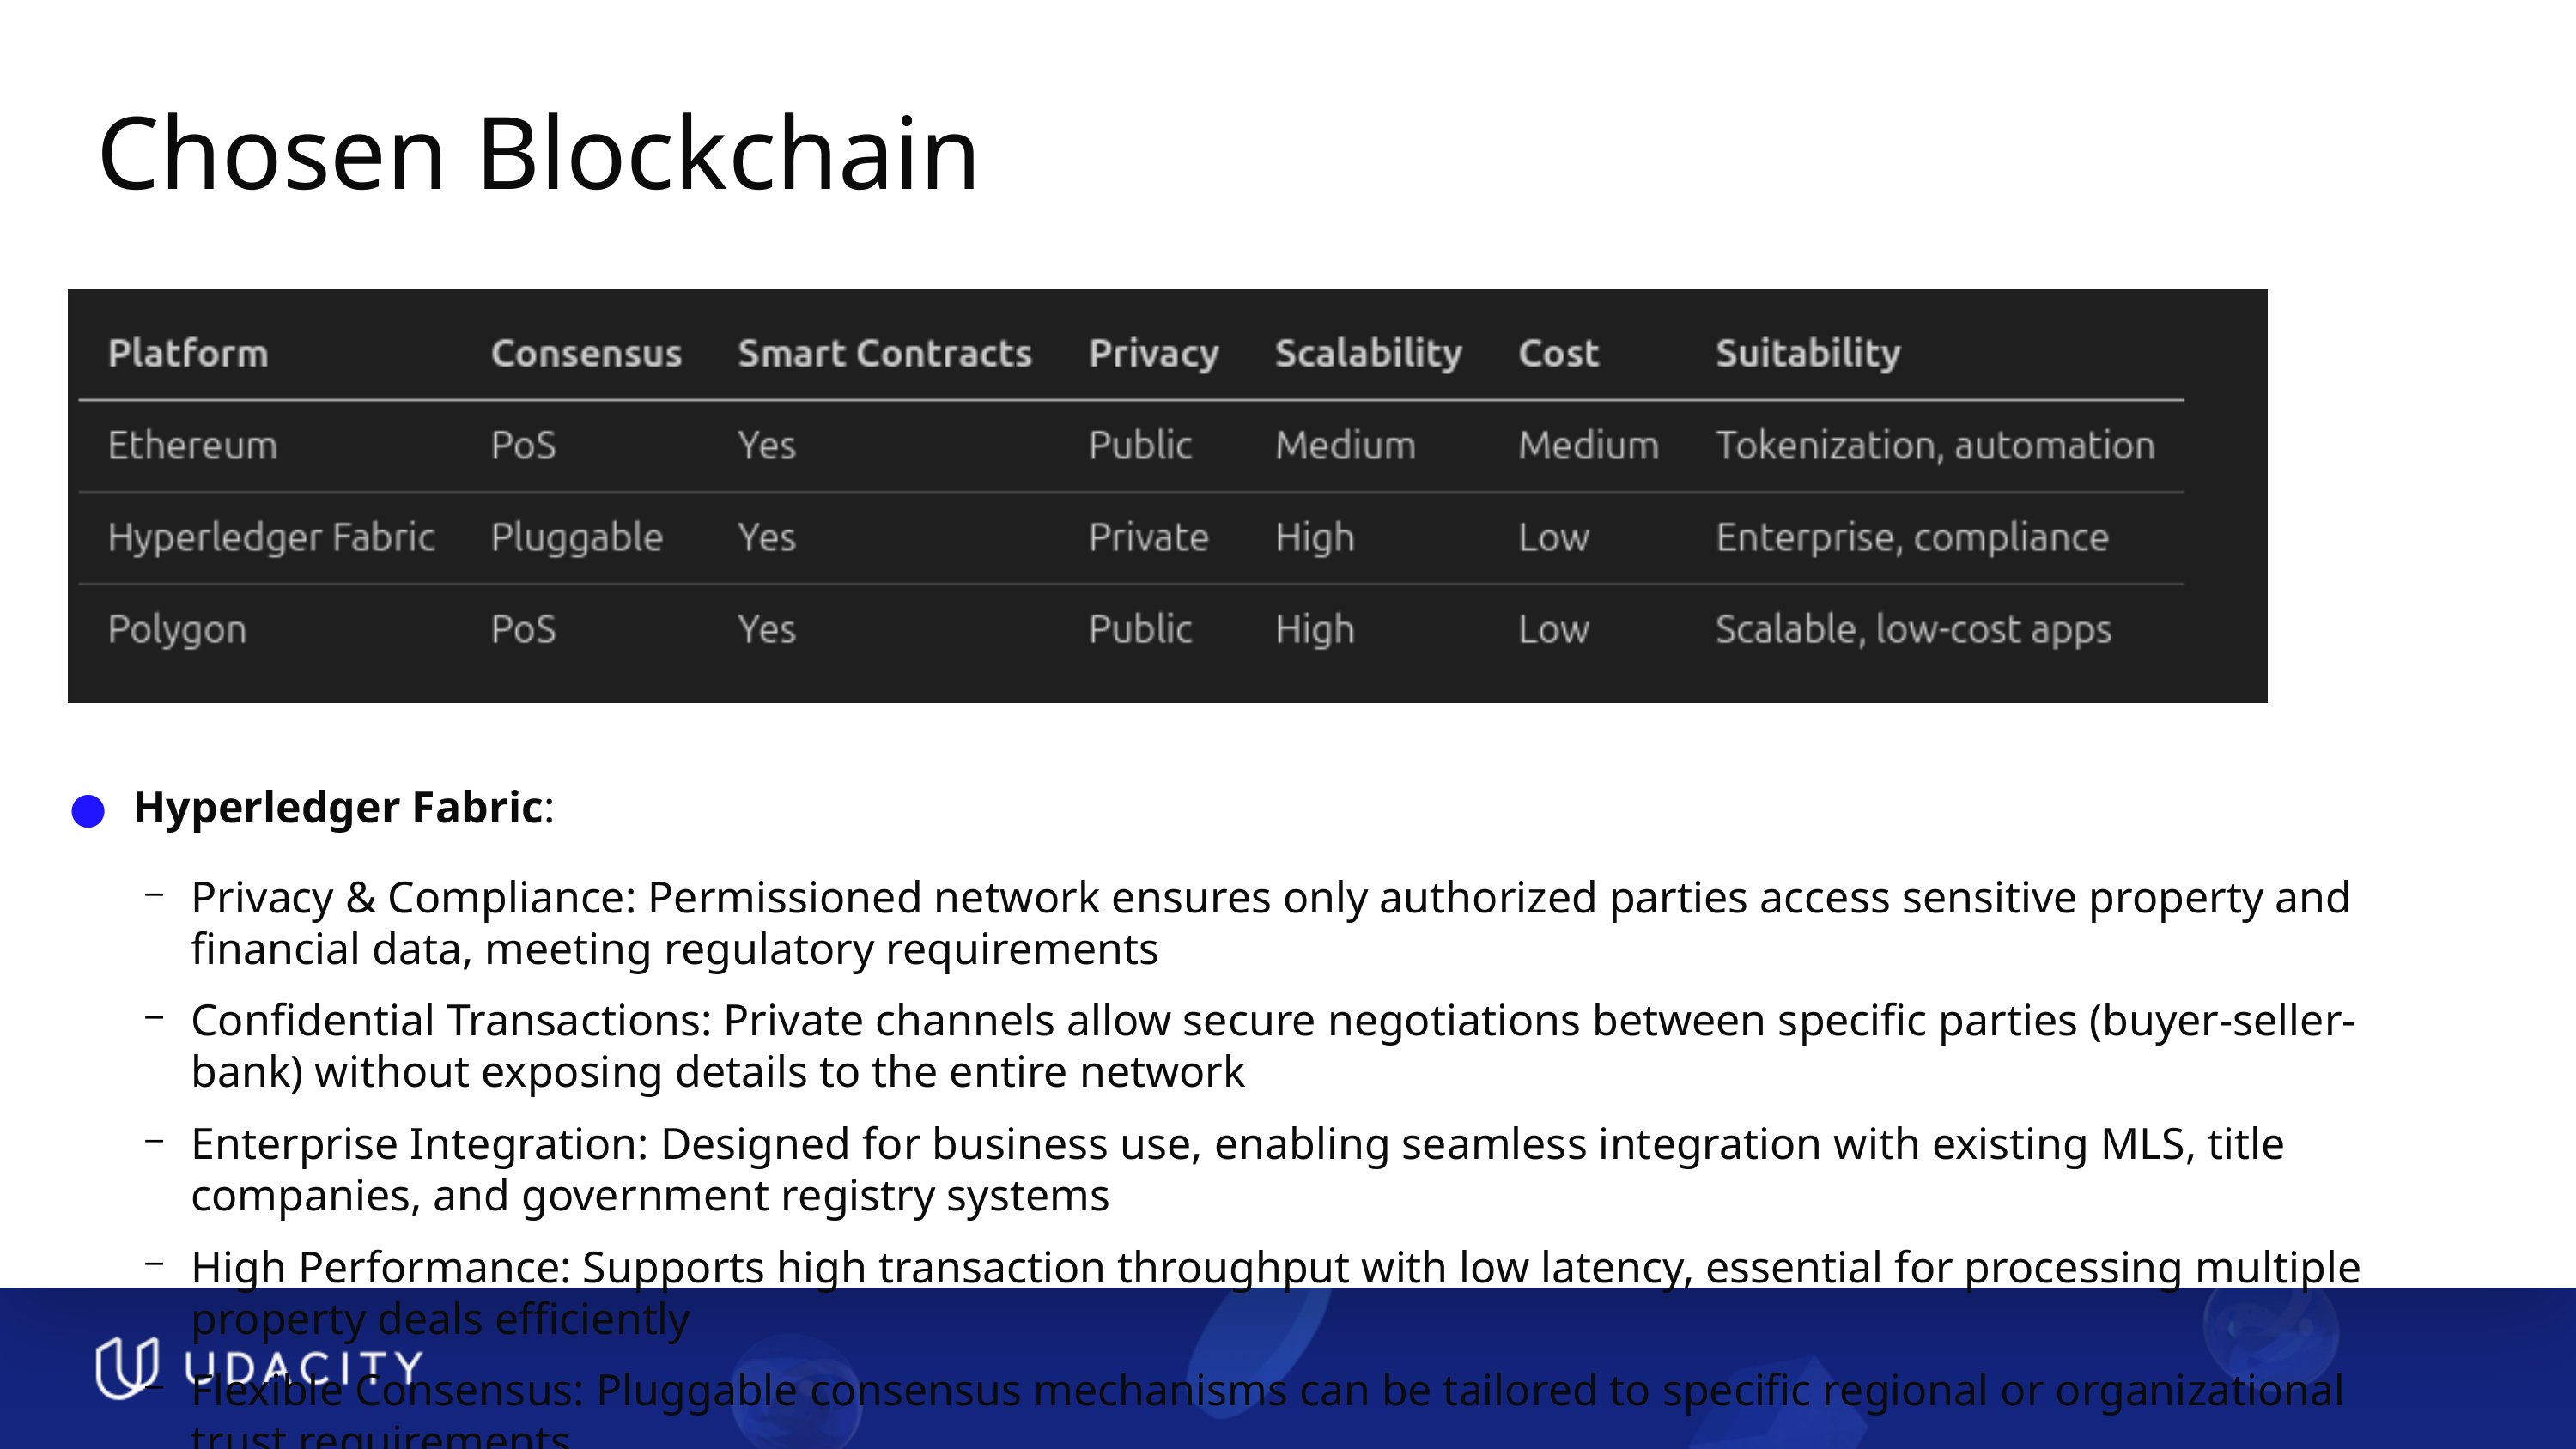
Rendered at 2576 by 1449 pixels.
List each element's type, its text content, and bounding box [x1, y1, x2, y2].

list Hyperledger Fabric: Privacy & Compliance: Permissioned network ensures only authorized parties access sensitive property and financial data, meeting regulatory requirements Confidential Transactions: Private channels allow secure negotiations between specific parties (buyer-seller-bank) without exposing details to the entire network Enterprise Integration: Designed for business use, enabling seamless integration with existing MLS, title companies, and government registry systems High Performance: Supports high transaction throughput with low latency, essential for processing multiple property deals efficiently Flexible Consensus: Pluggable consensus mechanisms can be tailored to specific regional or organizational trust requirements Smart Contract Automation: Chaincode automates escrow, title transfers, and payments while maintaining enterprise-grade security and complianc [69, 773, 2384, 1191]
picture [320, 1436, 332, 1443]
picture [345, 1436, 358, 1449]
picture [452, 1436, 462, 1449]
picture [68, 289, 2268, 704]
picture [516, 1436, 528, 1449]
title Chosen Blockchain [96, 43, 2480, 256]
picture [426, 1436, 438, 1443]
picture [466, 1436, 477, 1449]
picture [490, 1436, 502, 1443]
picture [0, 1288, 2576, 1449]
